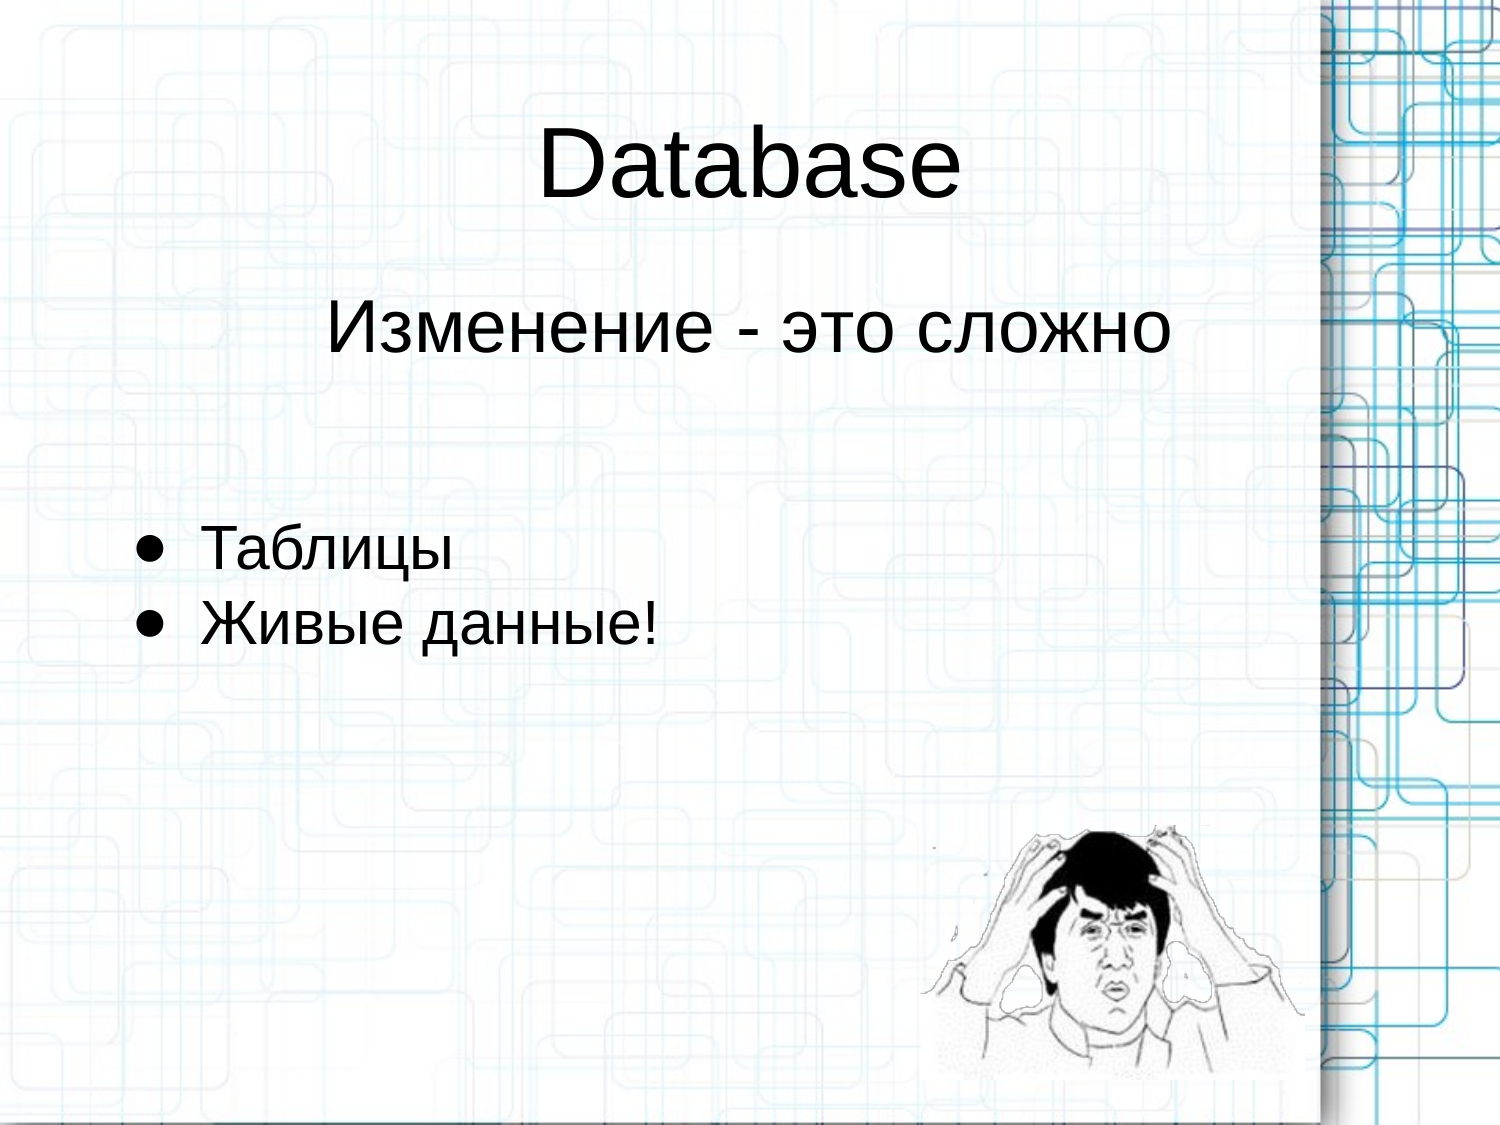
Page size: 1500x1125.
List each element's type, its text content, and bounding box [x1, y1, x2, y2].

picture [0, 0, 1500, 1125]
text_box Таблицы Живые данные! [109, 492, 1358, 1065]
text_box [920, 825, 1306, 1080]
title Database [75, 45, 1425, 233]
list Изменение - это сложно [75, 262, 1425, 401]
